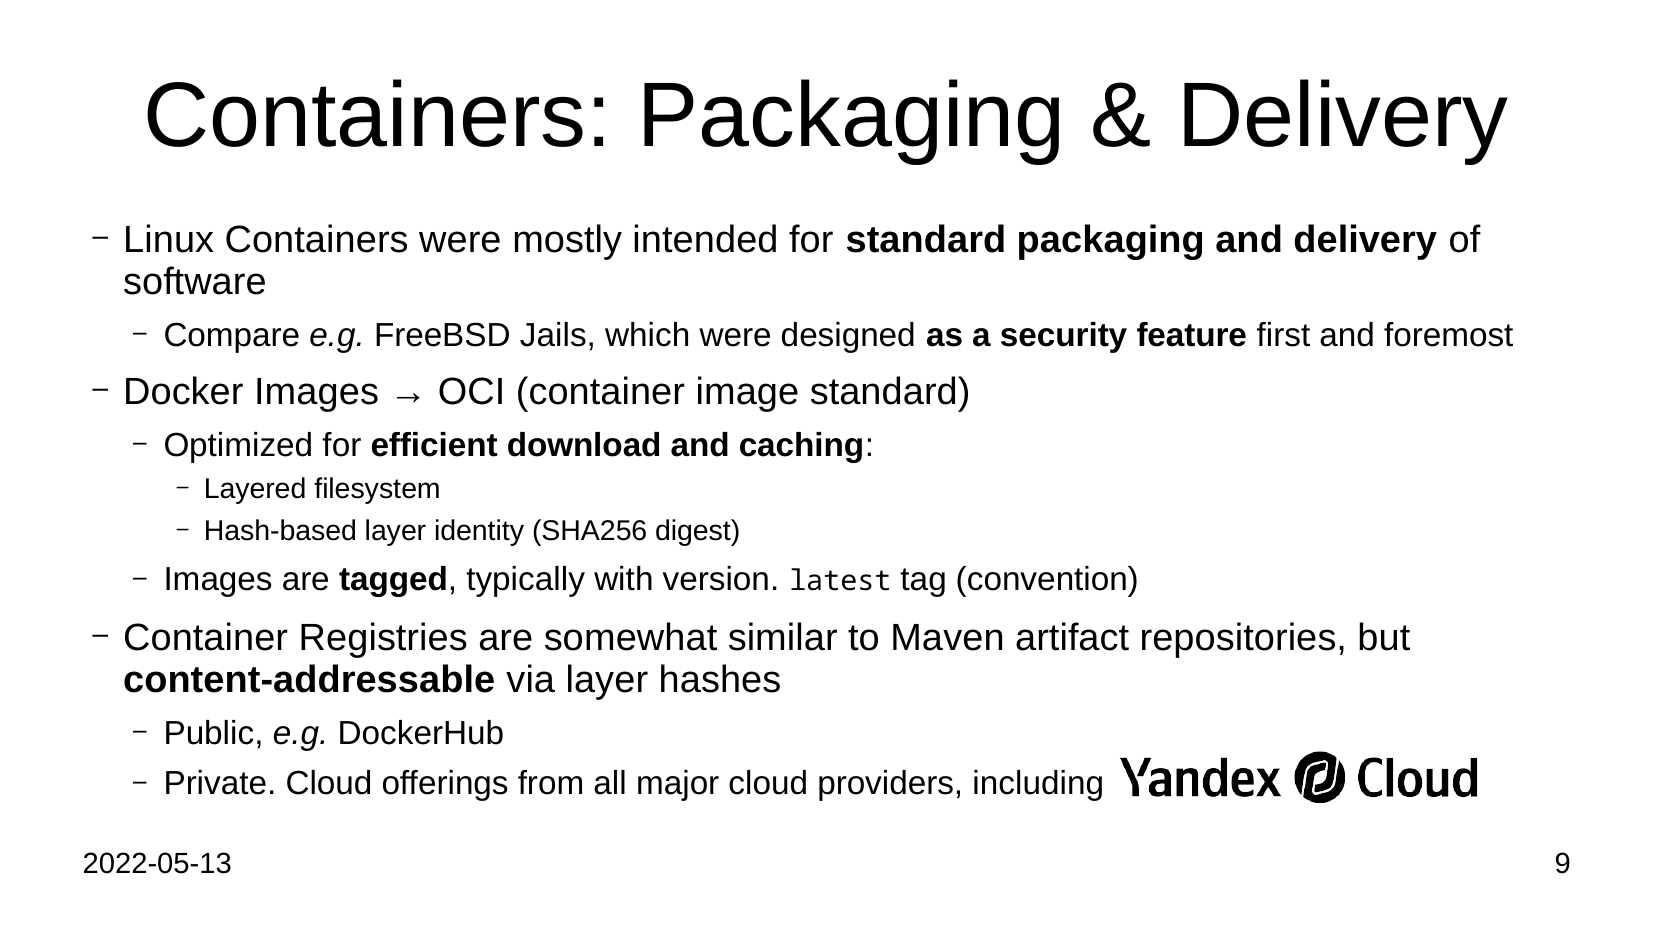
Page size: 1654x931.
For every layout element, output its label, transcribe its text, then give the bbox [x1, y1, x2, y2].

title Containers: Packaging & Delivery [82, 37, 1571, 193]
list Linux Containers were mostly intended for standard packaging and delivery of software Compare e.g. FreeBSD Jails, which were designed as a security feature first and foremost Docker Images → OCI (container image standard) Optimized for efficient download and caching: Layered filesystem Hash-based layer identity (SHA256 digest) Images are tagged, typically with version. latest tag (convention) Container Registries are somewhat similar to Maven artifact repositories, but content-addressable via layer hashes Public, e.g. DockerHub Private. Cloud offerings from all major cloud providers, including [82, 217, 1571, 804]
picture [1116, 749, 1480, 805]
